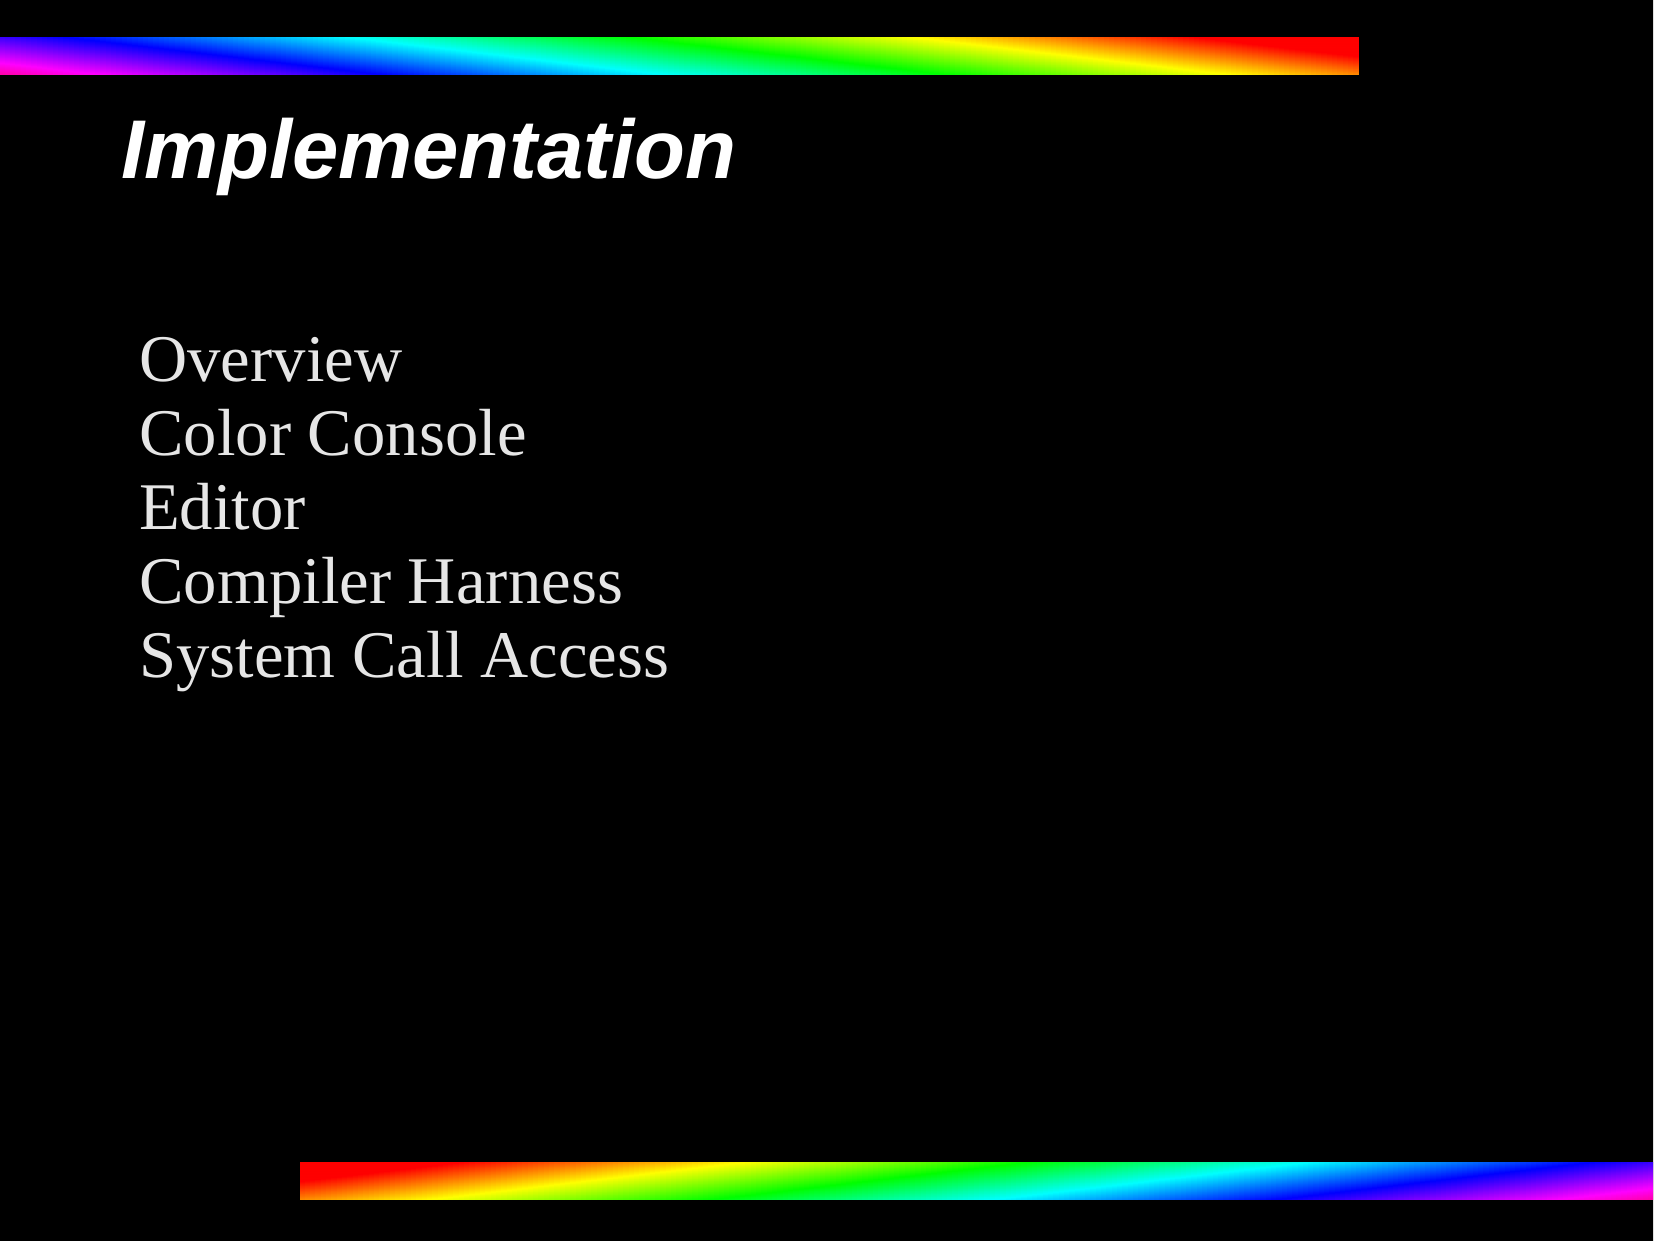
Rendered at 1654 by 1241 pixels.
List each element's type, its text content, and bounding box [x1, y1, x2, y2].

list Overview Color Console Editor Compiler Harness System Call Access [121, 322, 1561, 1118]
picture [0, 0, 1654, 1241]
title Implementation [121, 53, 1534, 247]
